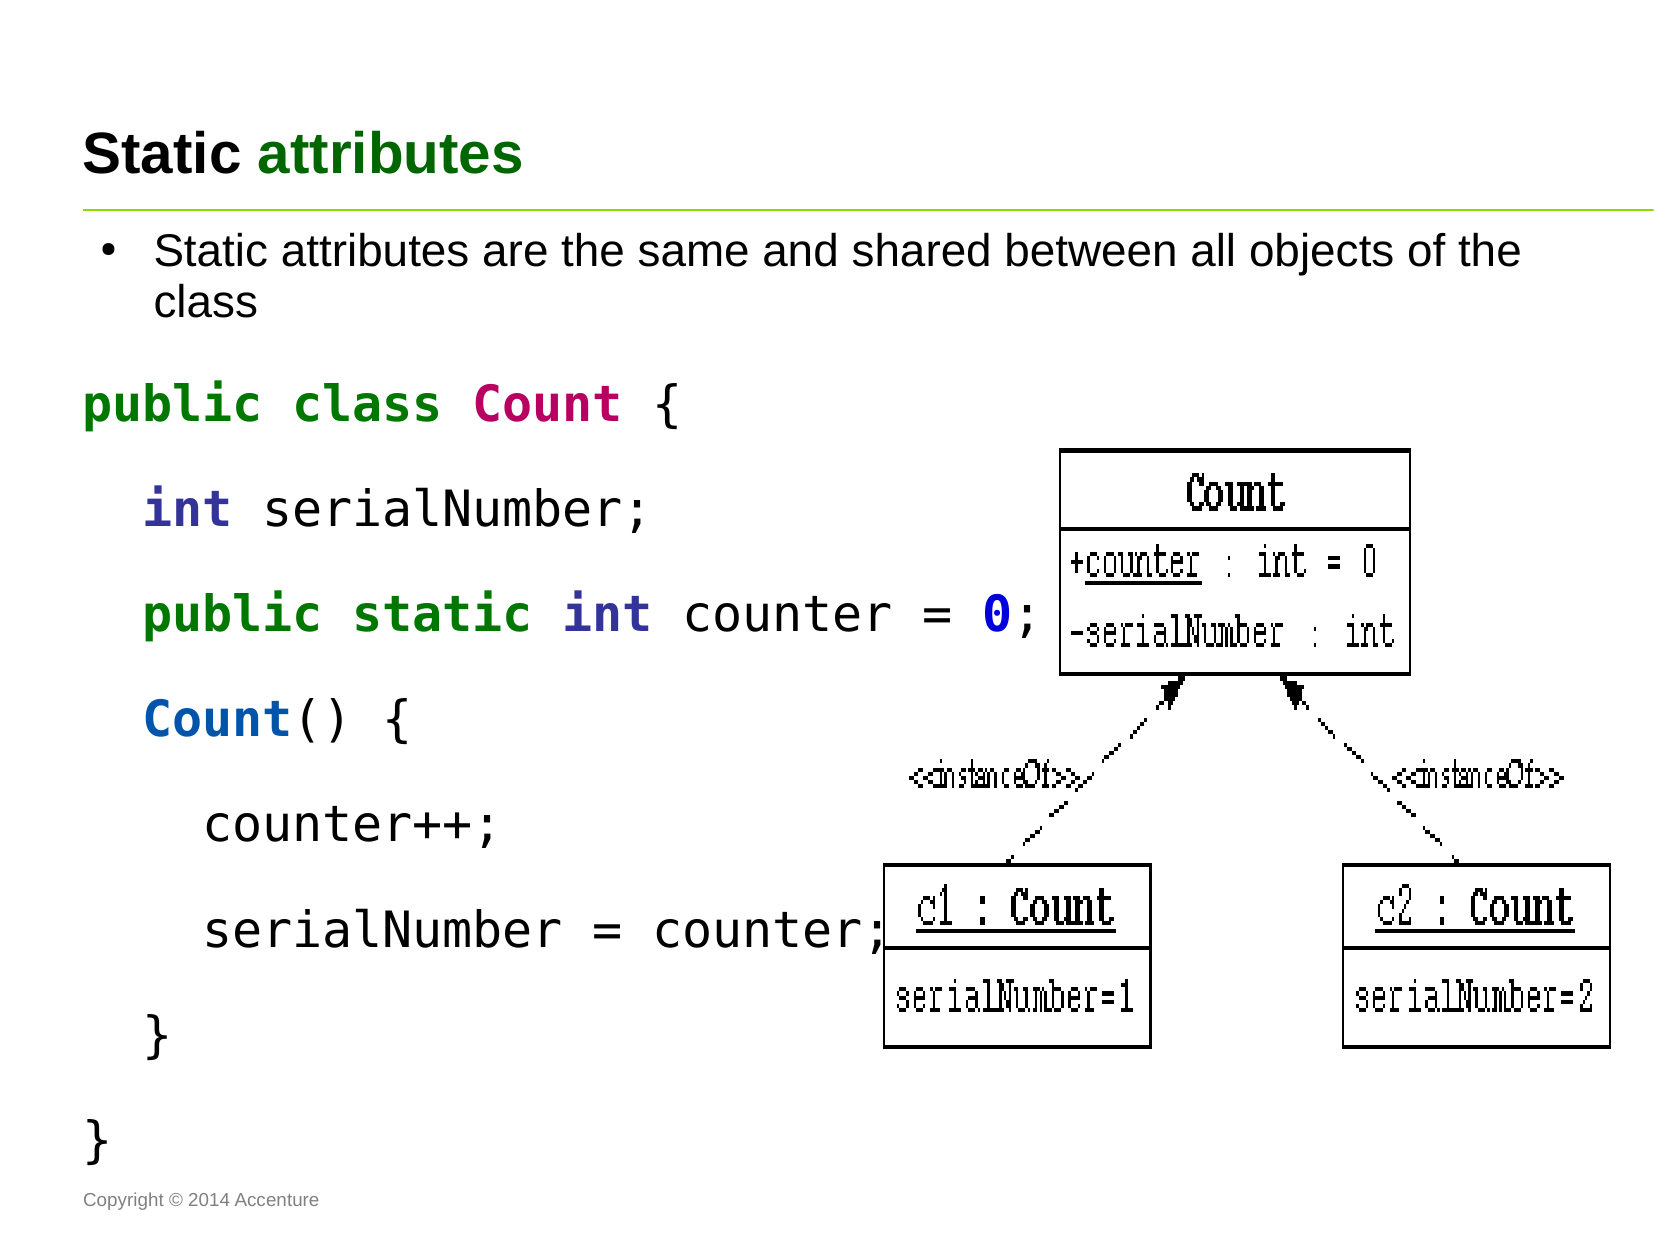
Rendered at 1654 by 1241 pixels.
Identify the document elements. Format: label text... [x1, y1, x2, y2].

title Static attributes [82, 83, 1571, 223]
picture [1538, 395, 1645, 1079]
list Static attributes are the same and shared between all objects of the class public class Count { int serialNumber; public static int counter = 0; Count() { counter++; serialNumber = counter; } } [82, 225, 1538, 1186]
